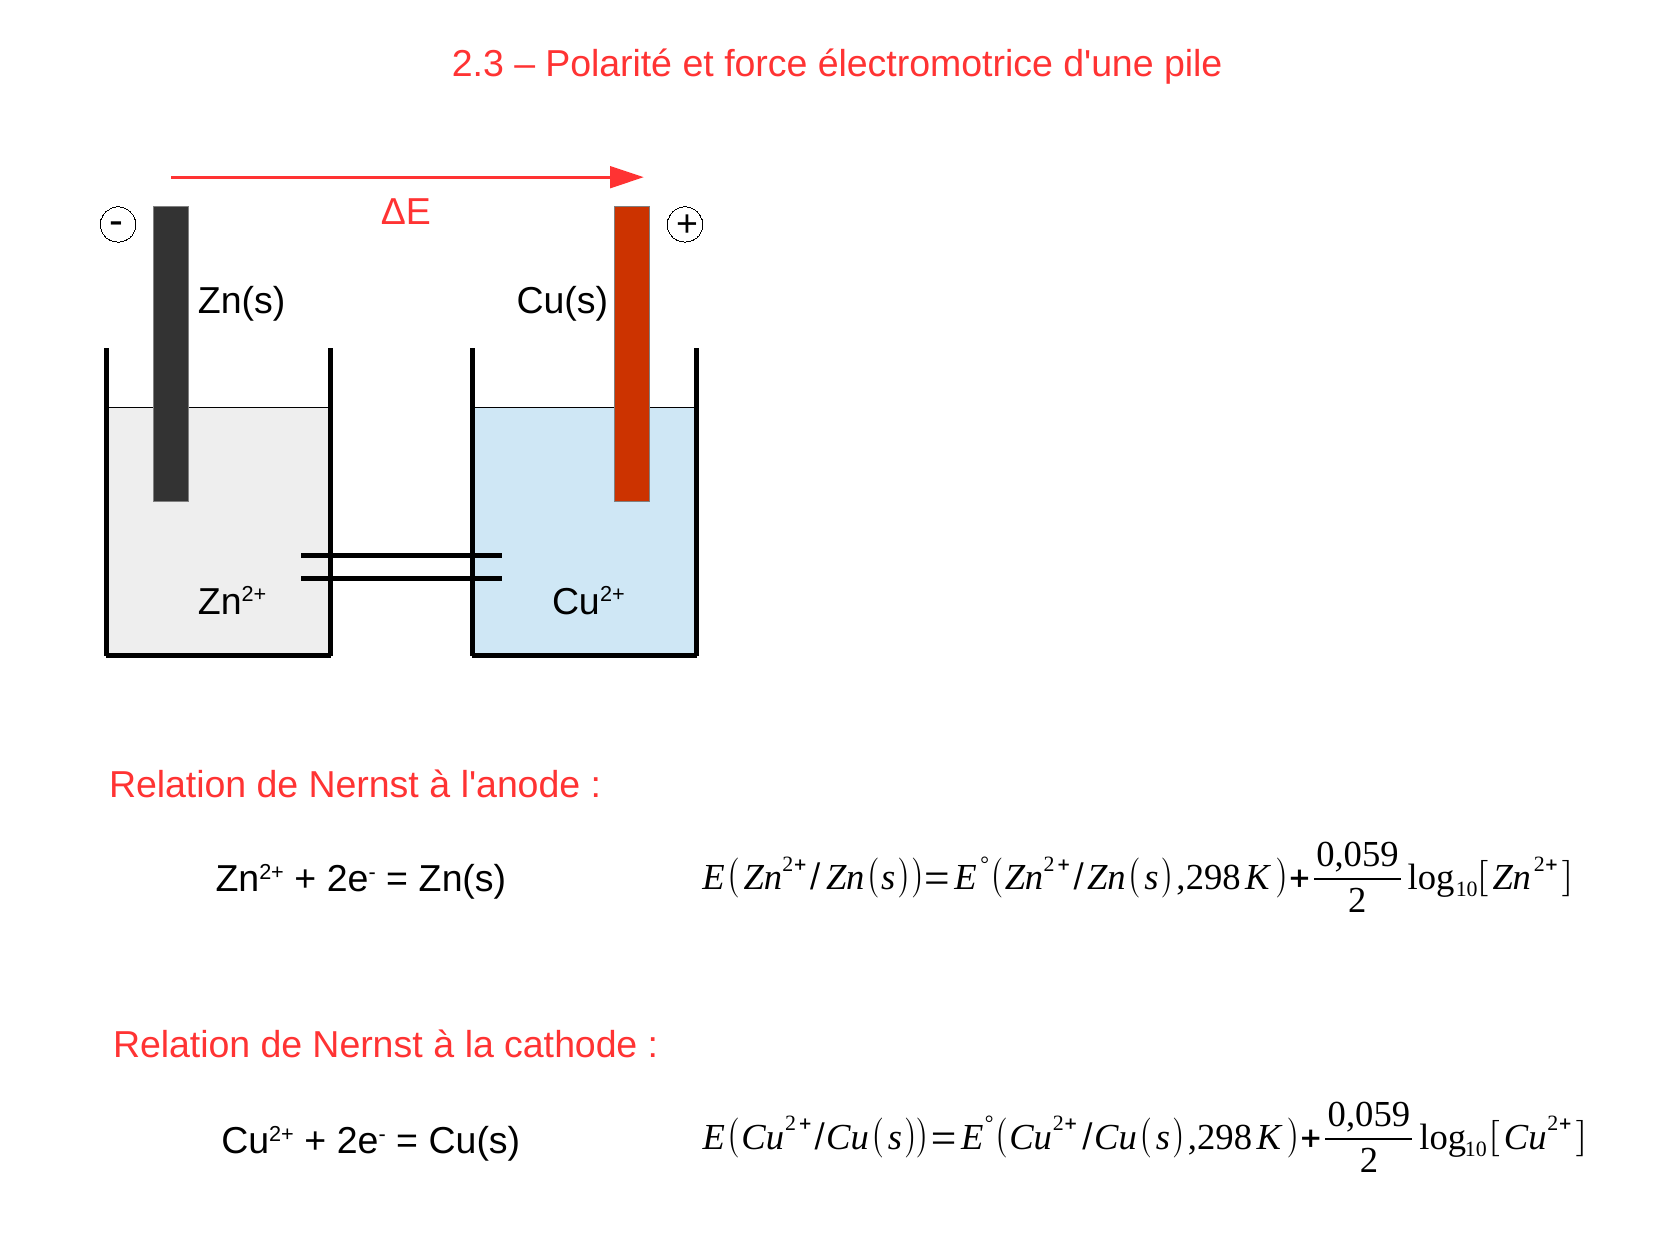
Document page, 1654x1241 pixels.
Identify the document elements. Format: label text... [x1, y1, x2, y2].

text_box ΔE [366, 183, 449, 240]
text_box Relation de Nernst à l'anode : [94, 755, 638, 815]
text_box Zn2+ + 2e- = Zn(s) [200, 850, 674, 908]
text_box [475, 206, 694, 653]
text_box Zn(s) [183, 271, 302, 329]
text_box Cu2+ [537, 572, 656, 630]
text_box Cu(s) [501, 271, 626, 329]
text_box + [661, 194, 721, 252]
text_box [109, 206, 328, 653]
text_box 2.3 – Polarité et force électromotrice d'une pile [437, 35, 1241, 95]
text_box - [94, 188, 154, 251]
text_box Cu2+ + 2e- = Cu(s) [206, 1112, 680, 1170]
chart [691, 1094, 1595, 1182]
text_box Zn2+ [183, 572, 302, 630]
chart [690, 834, 1581, 922]
text_box Relation de Nernst à la cathode : [98, 1015, 678, 1073]
